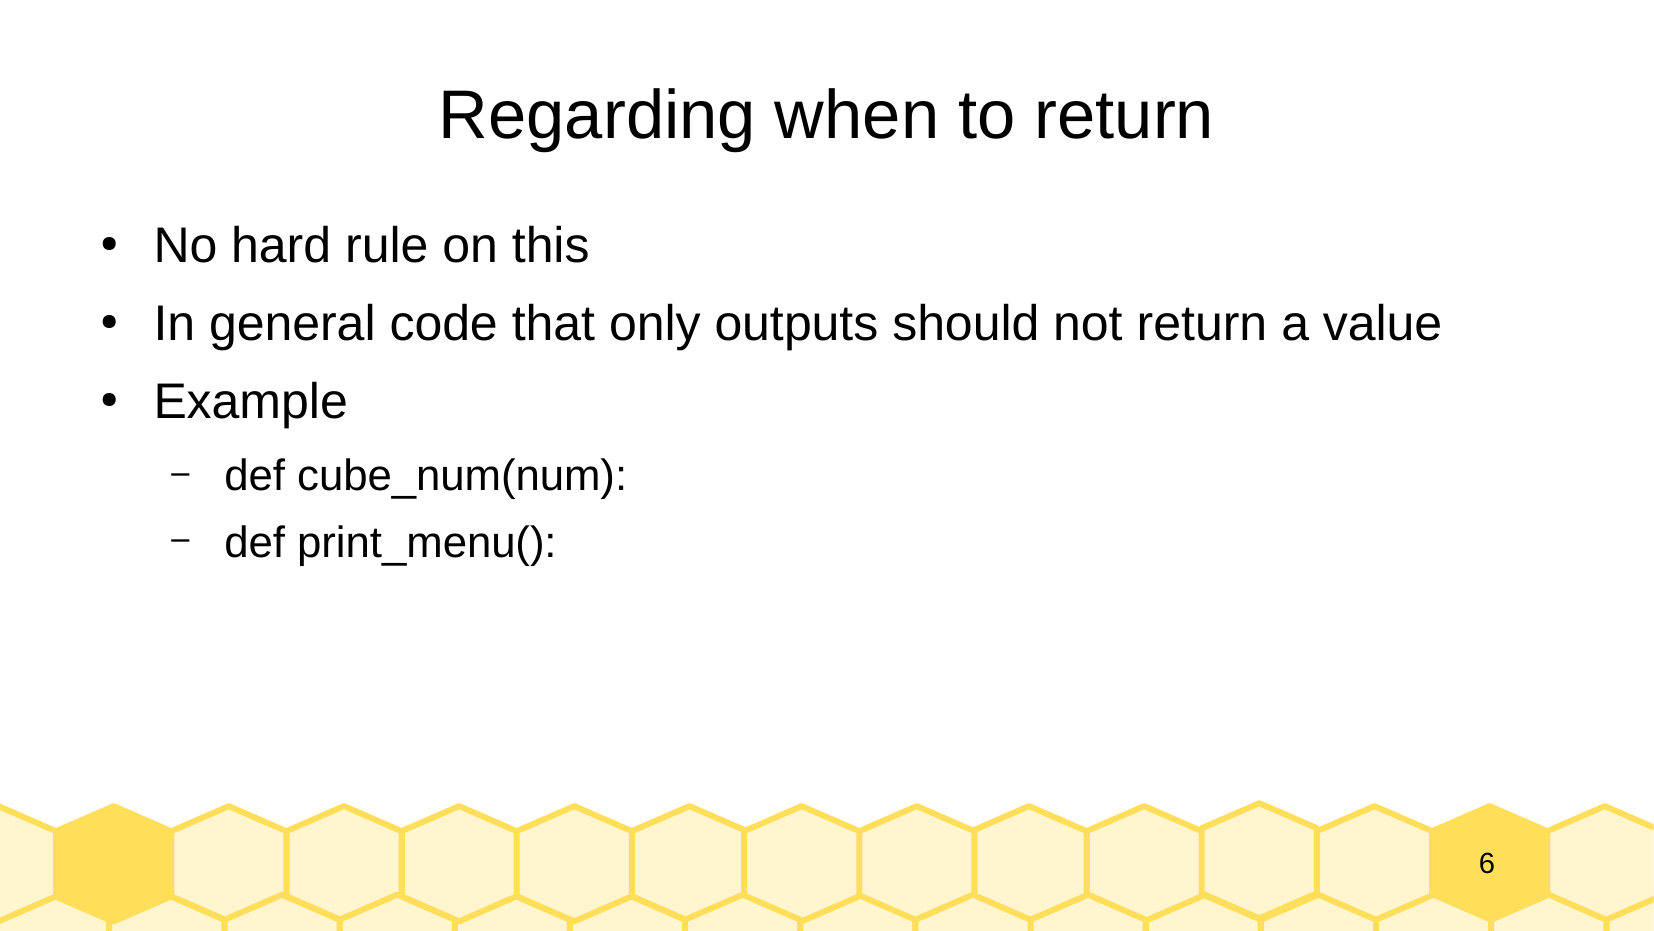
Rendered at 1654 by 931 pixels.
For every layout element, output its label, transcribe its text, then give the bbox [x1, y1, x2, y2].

title Regarding when to return [82, 37, 1571, 193]
list No hard rule on this In general code that only outputs should not return a value Example def cube_num(num): def print_menu(): [82, 217, 1571, 758]
